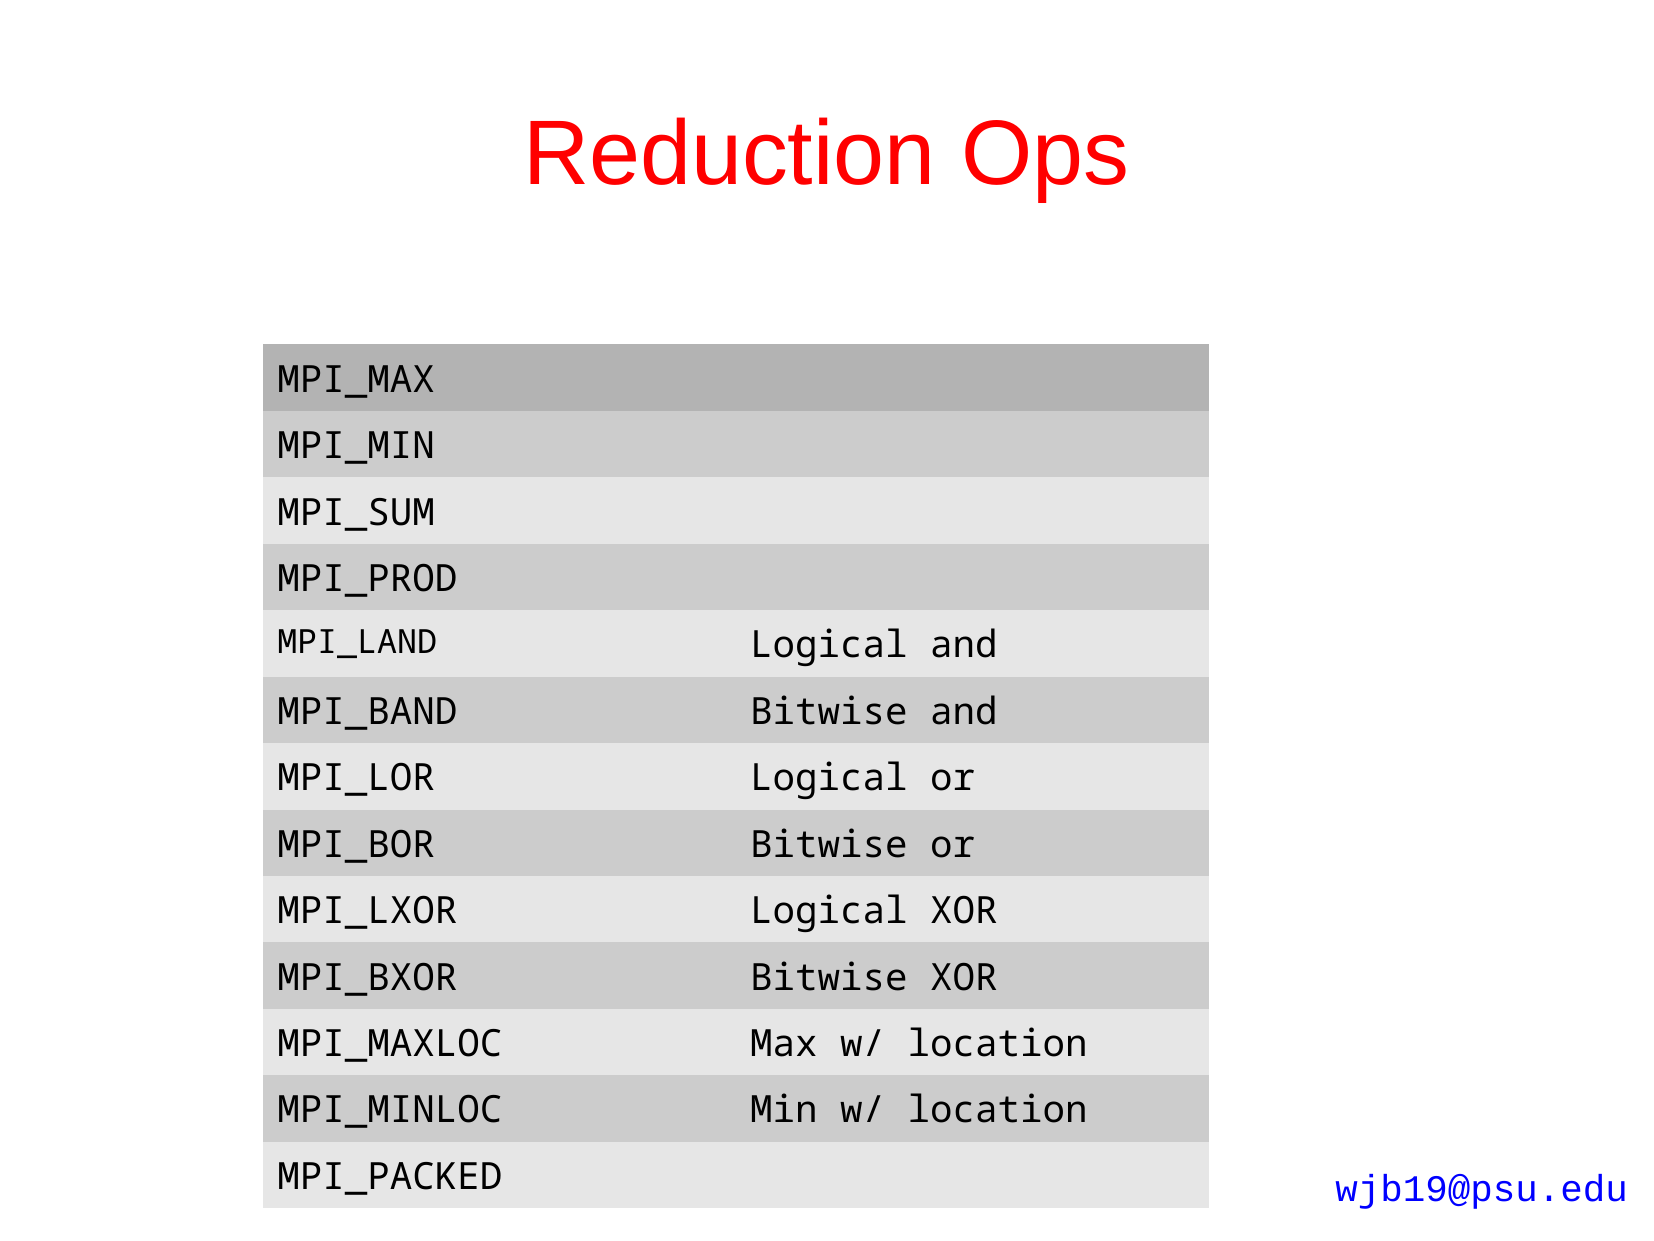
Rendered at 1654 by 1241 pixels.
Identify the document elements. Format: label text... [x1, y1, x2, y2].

list [82, 290, 1571, 1109]
table_cell Min w/ location [735, 1109, 1209, 1142]
title Reduction Ops [82, 49, 1571, 257]
table_cell [735, 1142, 1209, 1208]
text_box wjb19@psu.edu [1320, 1162, 1643, 1220]
table_cell MPI_PACKED [263, 1142, 735, 1208]
table_cell MPI_MINLOC [263, 1109, 735, 1142]
